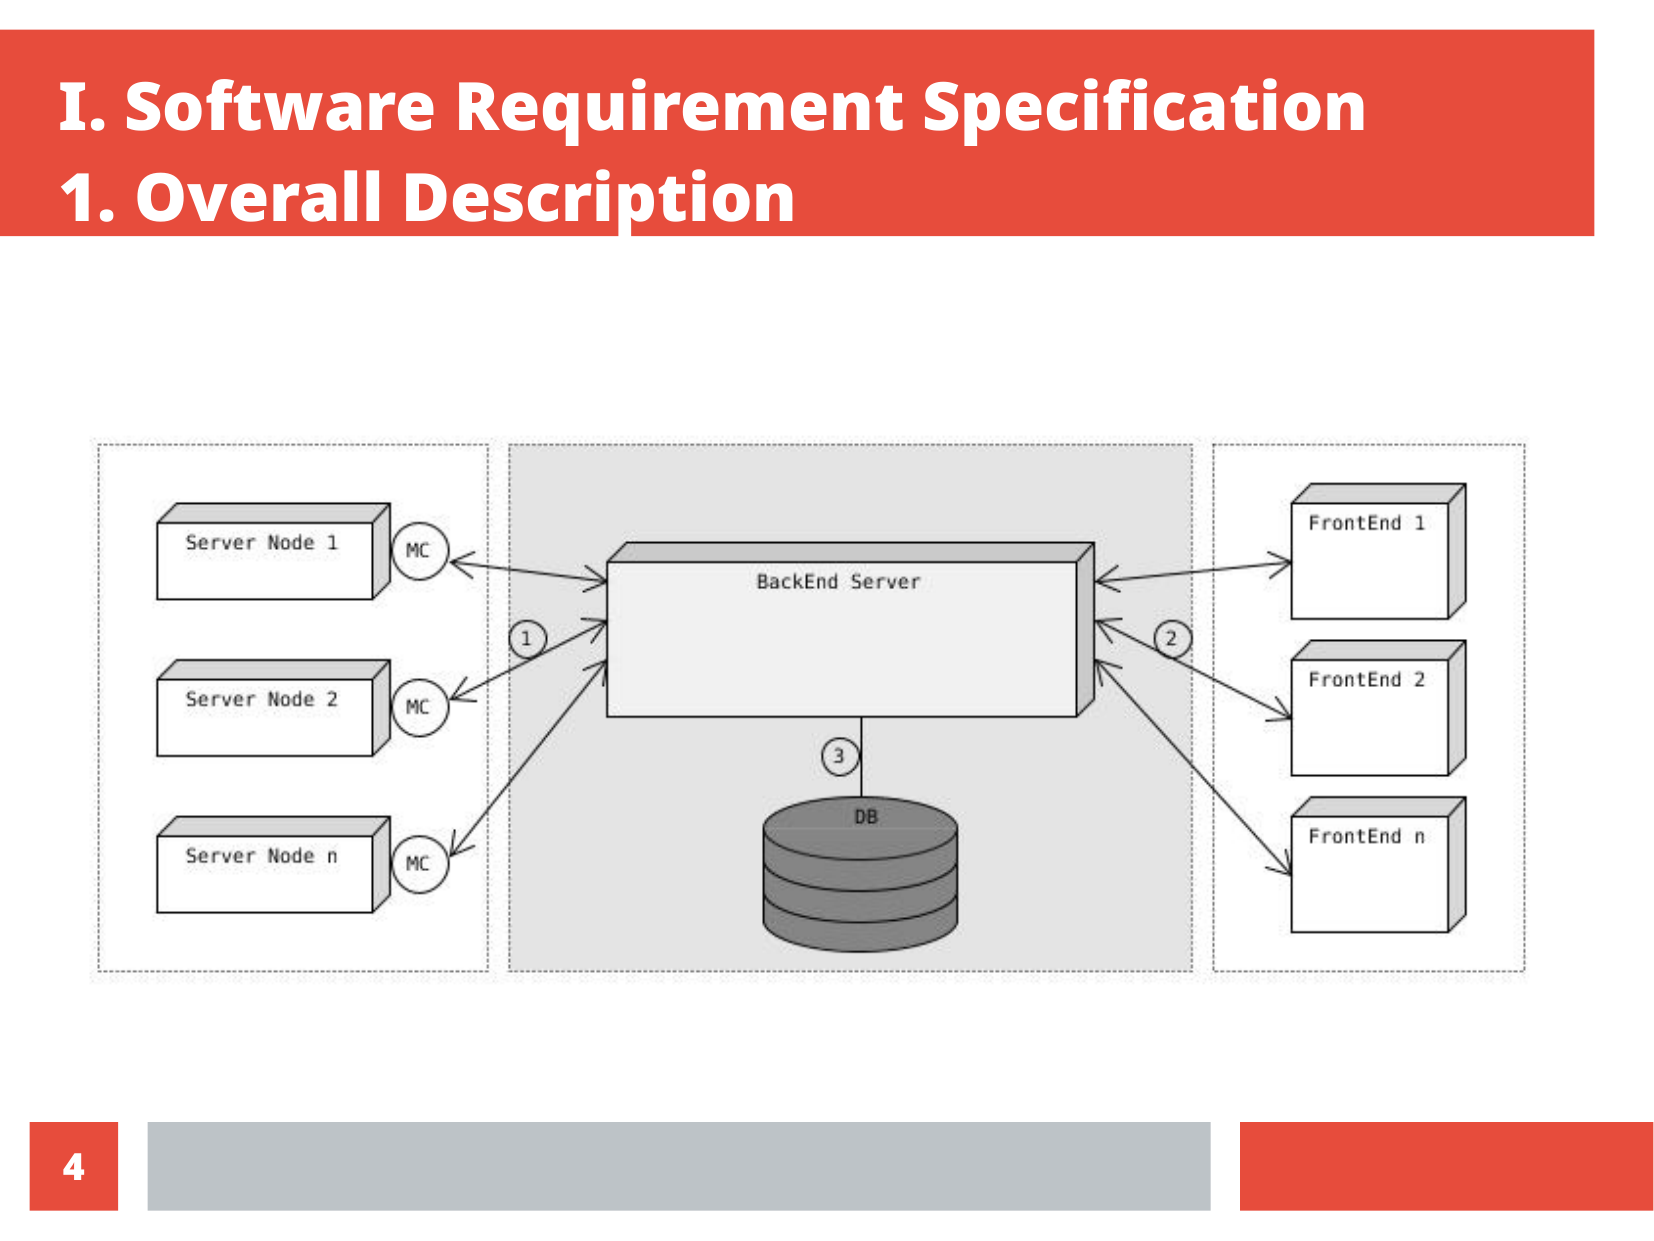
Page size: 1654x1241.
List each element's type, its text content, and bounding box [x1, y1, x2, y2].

title I. Software Requirement Specification 1. Overall Description [59, 59, 1595, 207]
picture [59, 405, 1565, 1012]
